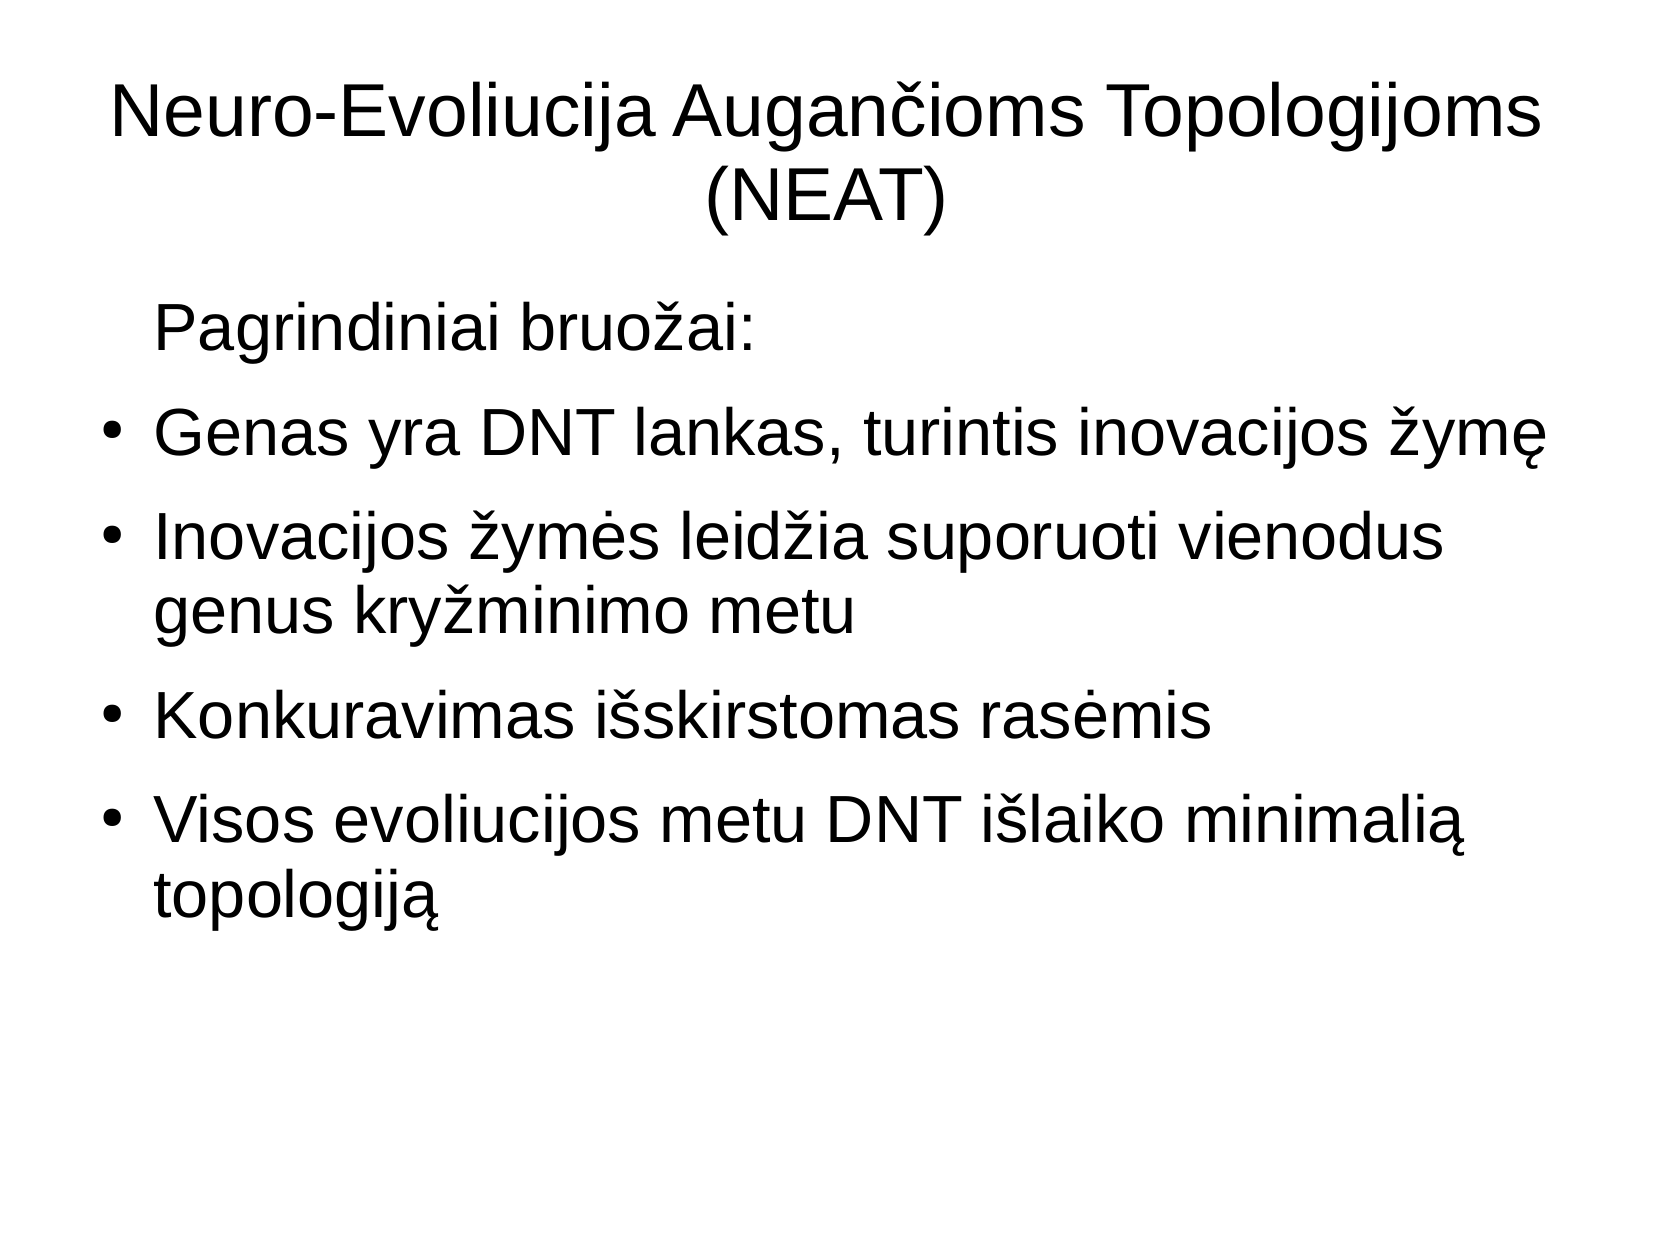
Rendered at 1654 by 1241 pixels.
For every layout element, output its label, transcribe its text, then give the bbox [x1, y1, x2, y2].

list Pagrindiniai bruožai: Genas yra DNT lankas, turintis inovacijos žymę Inovacijos žymės leidžia suporuoti vienodus genus kryžminimo metu Konkuravimas išskirstomas rasėmis Visos evoliucijos metu DNT išlaiko minimalią topologiją [82, 290, 1571, 1010]
title Neuro-Evoliucija Augančioms Topologijoms (NEAT) [82, 49, 1571, 257]
